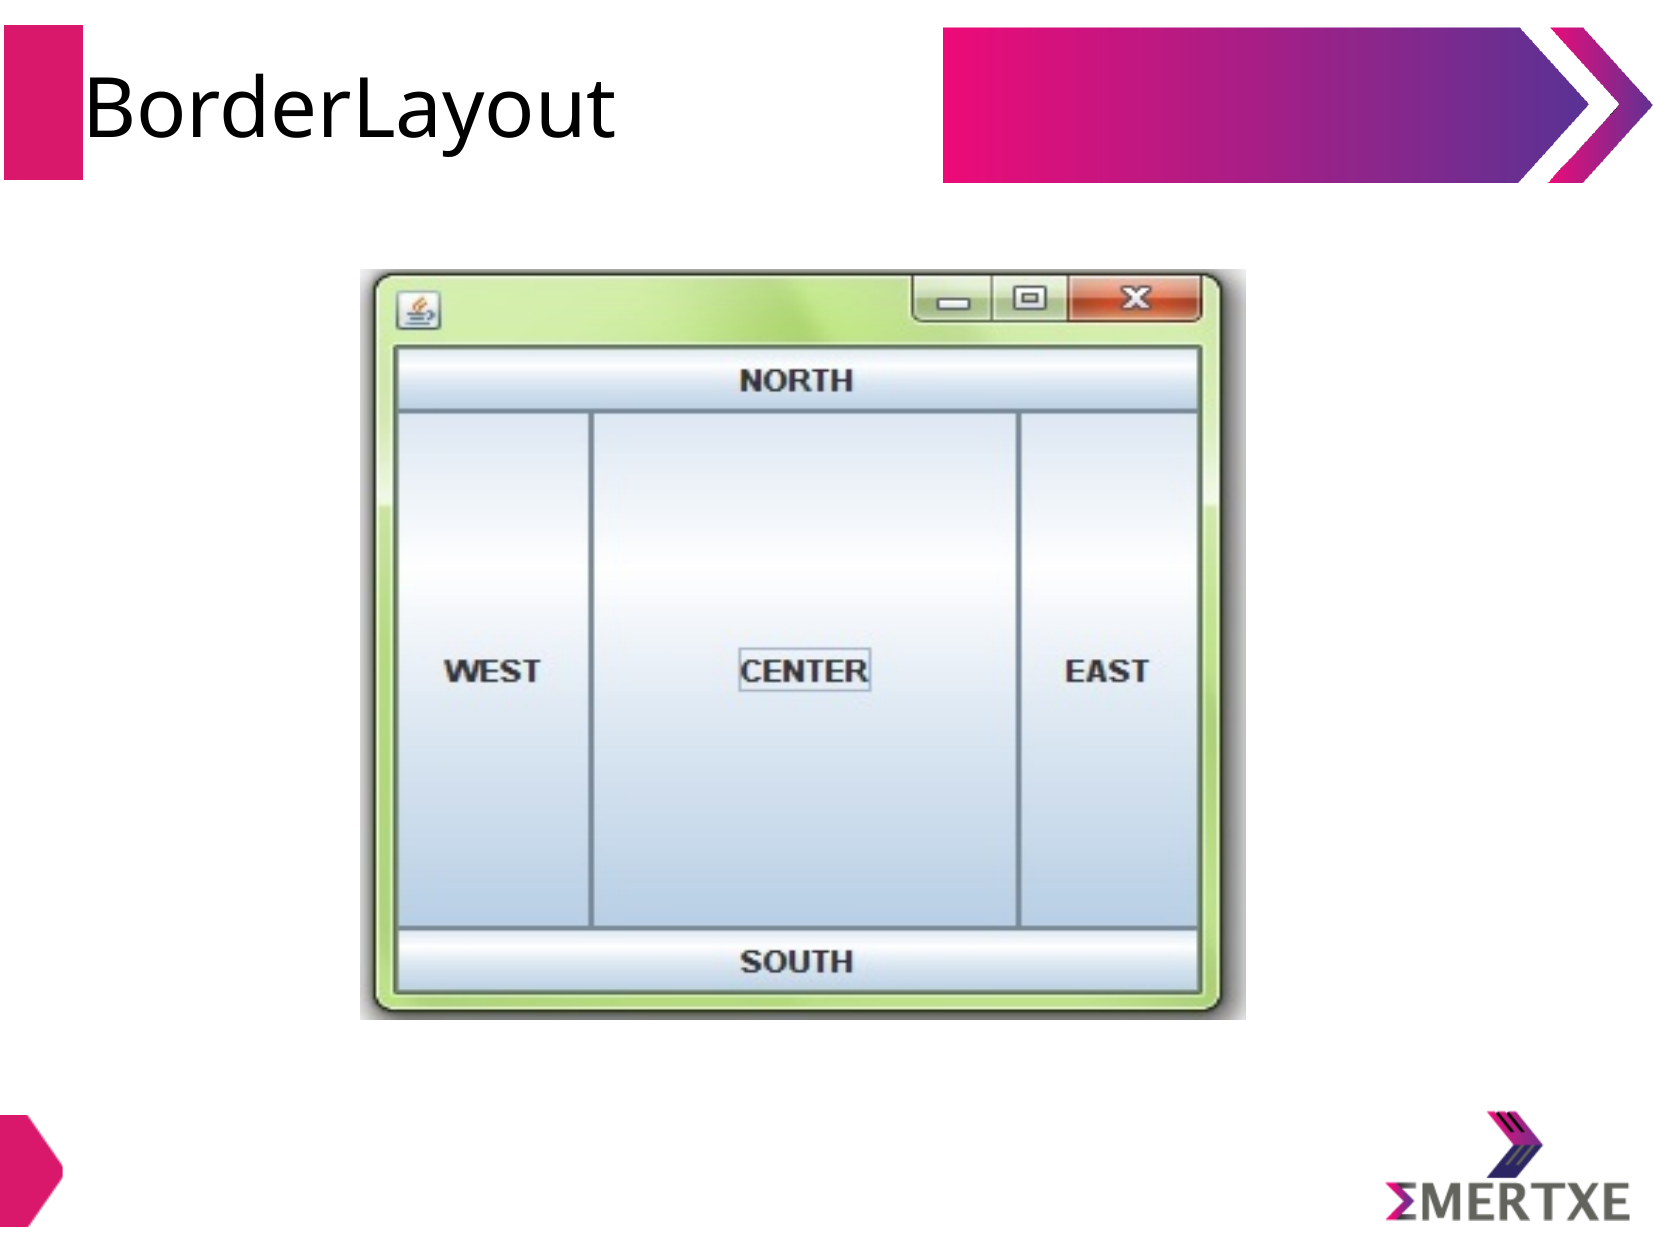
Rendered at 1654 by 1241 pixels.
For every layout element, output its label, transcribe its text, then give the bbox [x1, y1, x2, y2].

picture [1571, 27, 1653, 183]
picture [1385, 1107, 1631, 1221]
picture [360, 269, 1246, 1021]
title BorderLayout [82, 2, 1571, 210]
